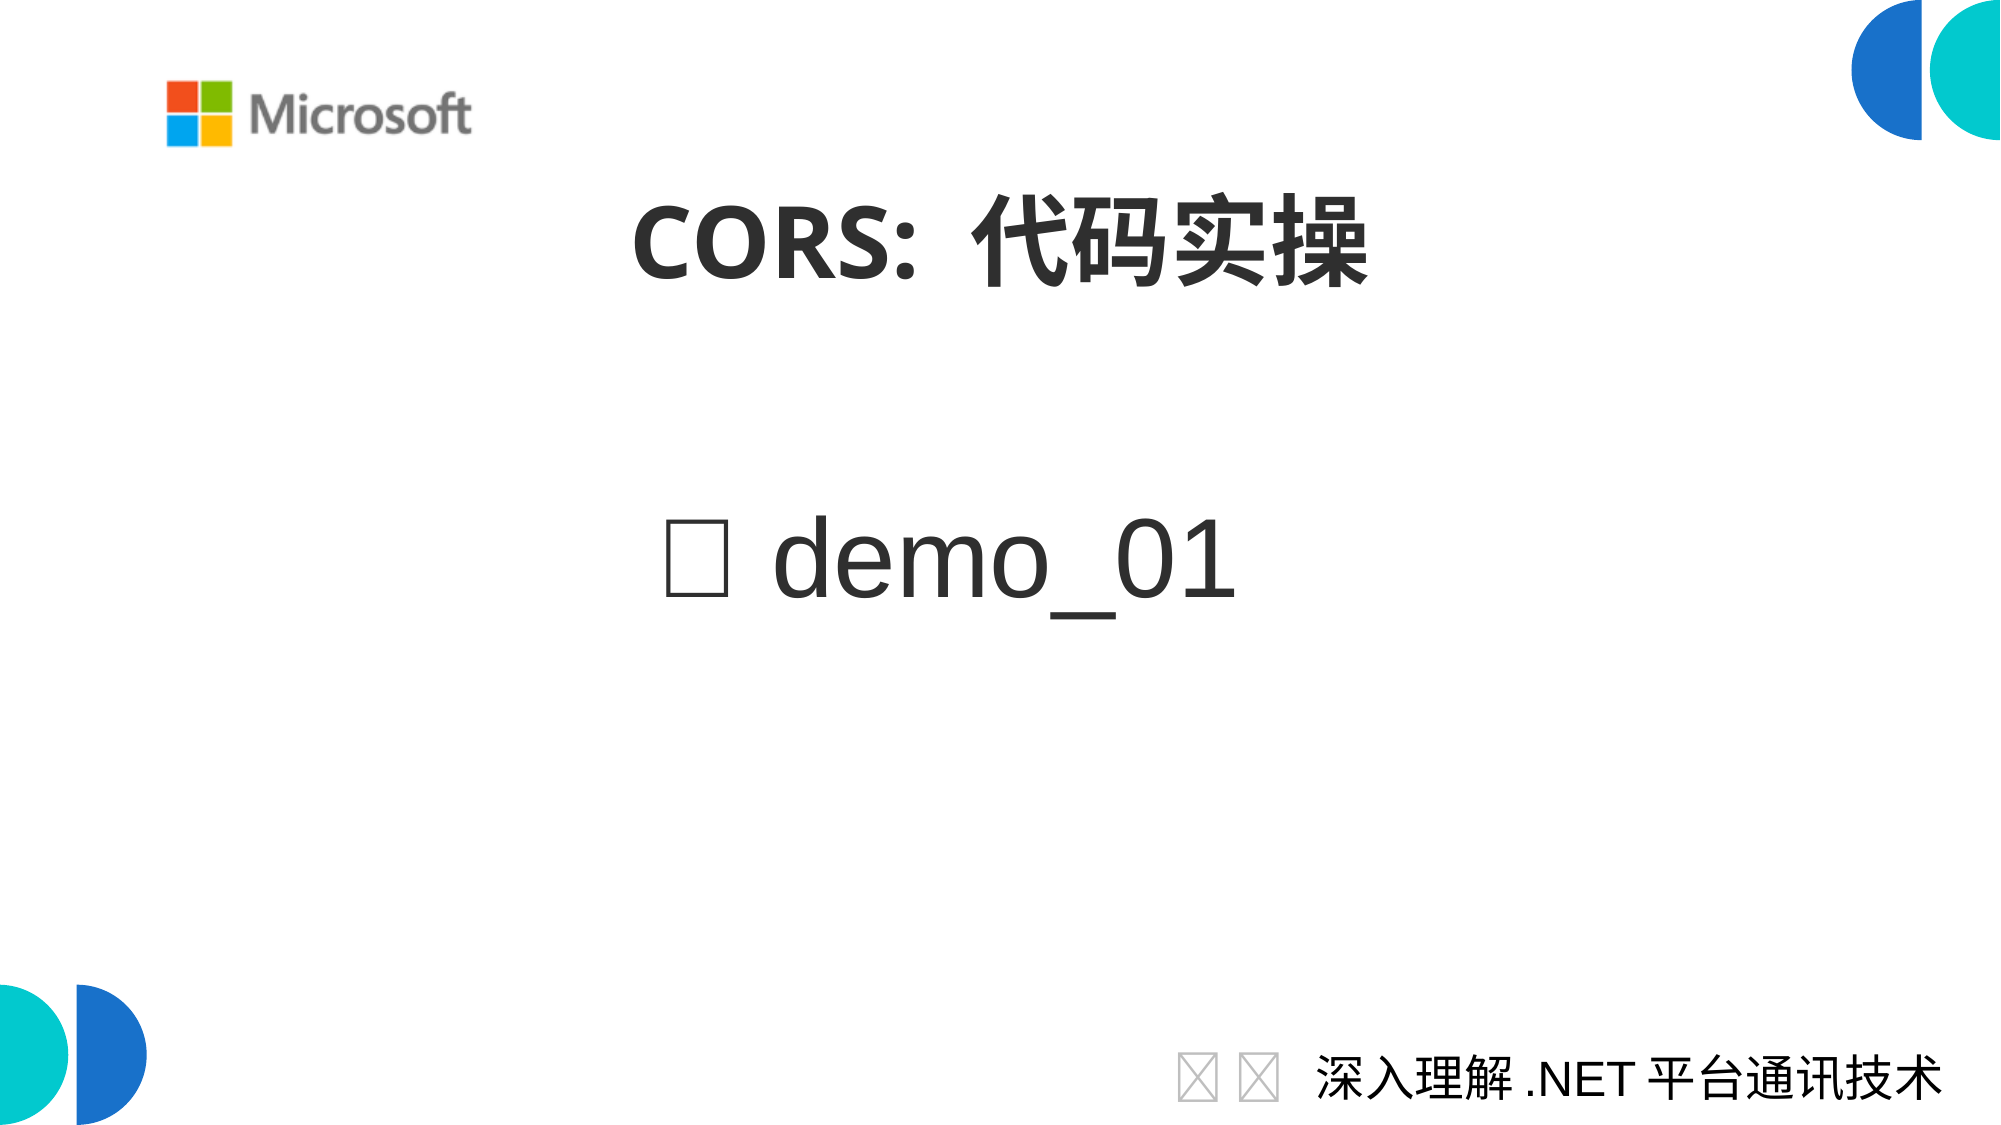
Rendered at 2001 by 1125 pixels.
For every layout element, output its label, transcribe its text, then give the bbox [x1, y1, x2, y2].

subtitle 🚀 🚀 深入理解.NET平台通讯技术 [1173, 1046, 1952, 1107]
picture [85, 41, 552, 189]
text_box [1702, 6, 2001, 160]
title CORS: 代码实操 [138, 145, 1862, 332]
text_box 🚀 demo_01 [640, 477, 1340, 690]
